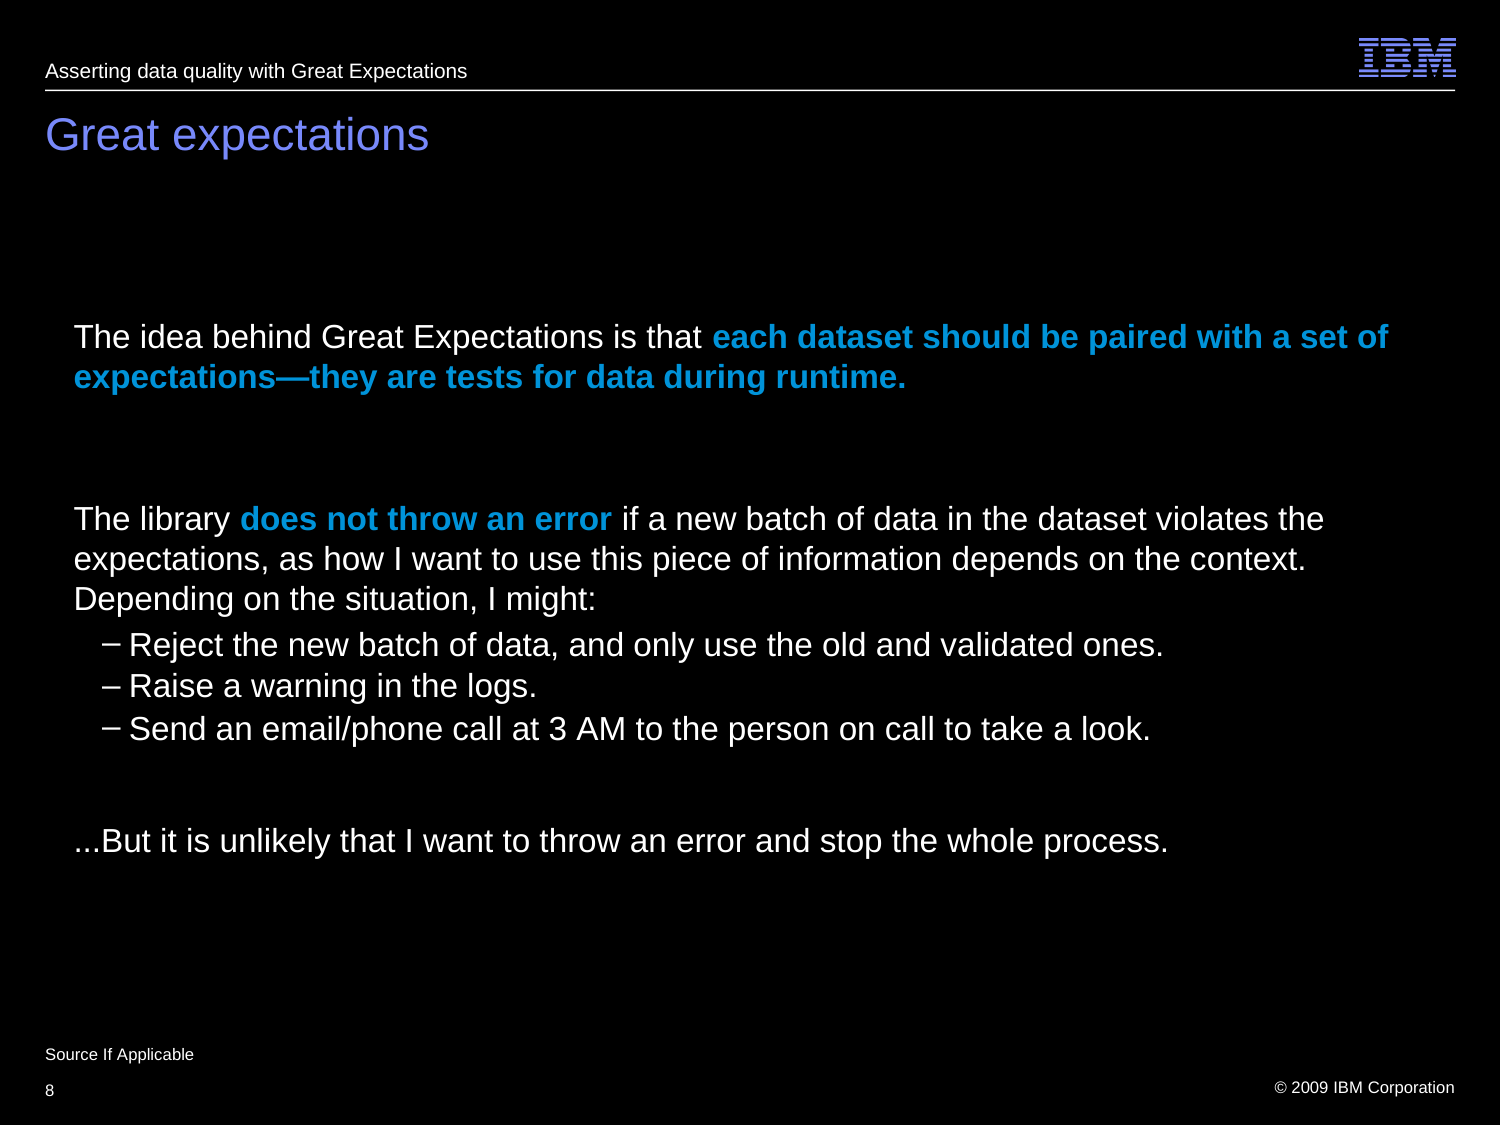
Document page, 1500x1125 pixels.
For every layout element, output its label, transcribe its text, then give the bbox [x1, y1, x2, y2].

text_box Asserting data quality with Great Expectations [30, 37, 1306, 83]
text_box Source If Applicable [30, 1021, 1441, 1072]
picture [1359, 37, 1456, 77]
title Great expectations [30, 97, 1456, 203]
list The idea behind Great Expectations is that each dataset should be paired with a set of expectations—they are tests for data during runtime. The library does not throw an error if a new batch of data in the dataset violates the expectations, as how I want to use this piece of information depends on the context. Depending on the situation, I might: Reject the new batch of data, and only use the old and validated ones. Raise a warning in the logs. Send an email/phone call at 3 AM to the person on call to take a look. ...But it is unlikely that I want to throw an error and stop the whole process. [30, 307, 1456, 1043]
